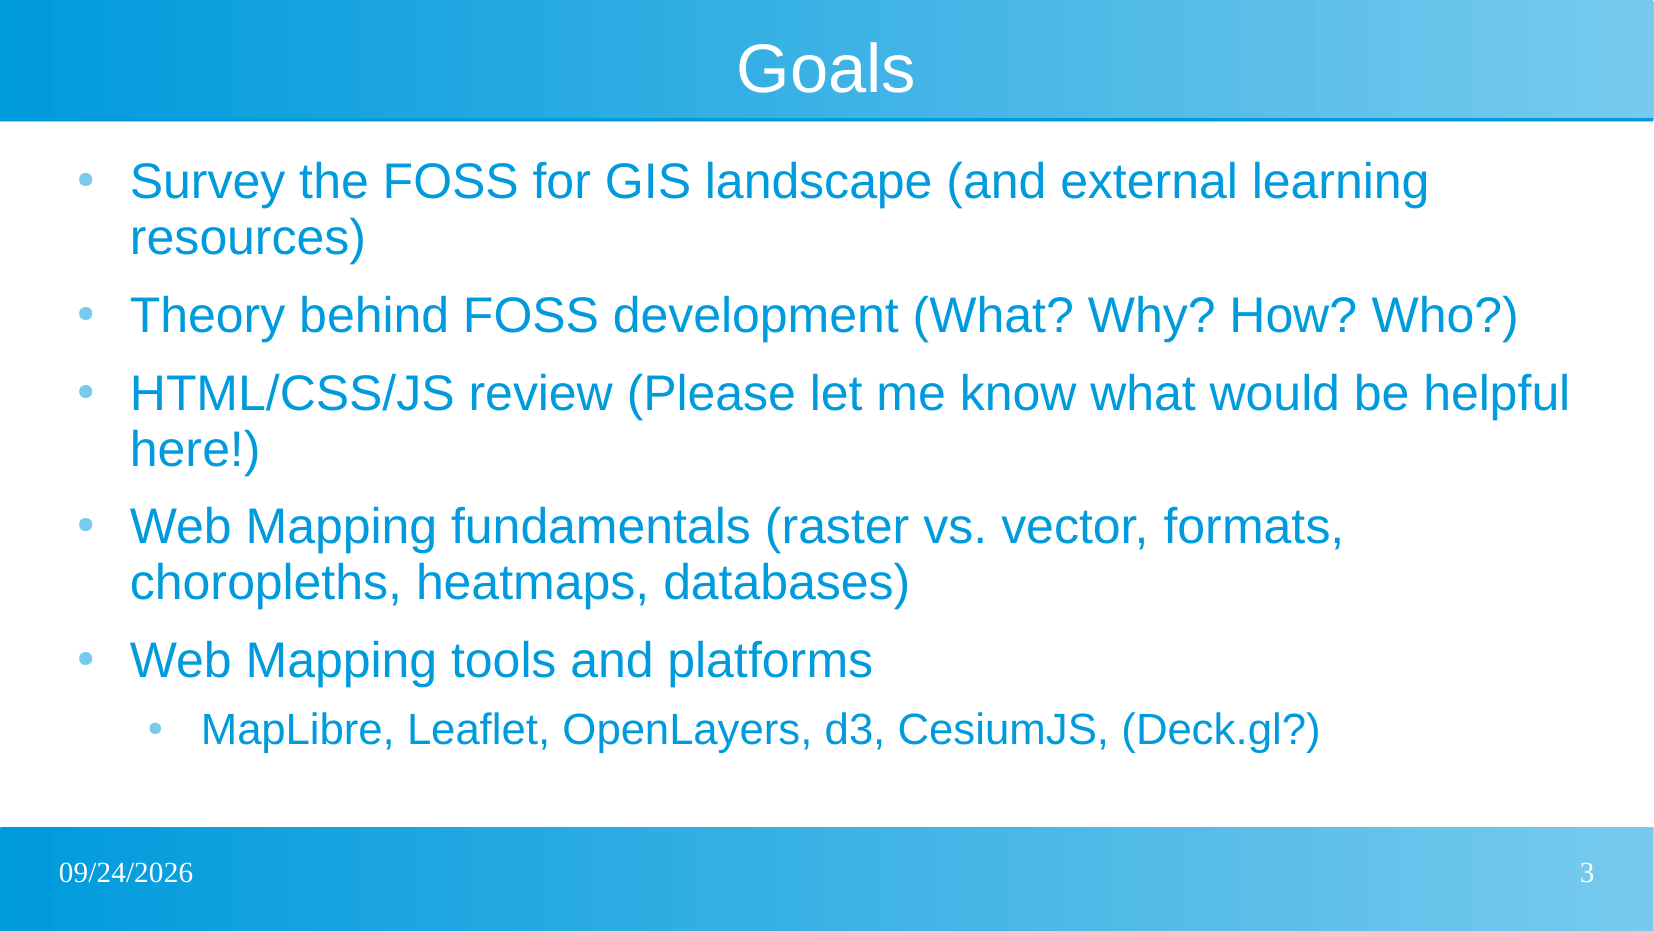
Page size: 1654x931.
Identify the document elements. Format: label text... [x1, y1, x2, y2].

title Goals [59, 29, 1595, 108]
list Survey the FOSS for GIS landscape (and external learning resources) Theory behind FOSS development (What? Why? How? Who?) HTML/CSS/JS review (Please let me know what would be helpful here!) Web Mapping fundamentals (raster vs. vector, formats, choropleths, heatmaps, databases) Web Mapping tools and platforms MapLibre, Leaflet, OpenLayers, d3, CesiumJS, (Deck.gl?) [59, 153, 1595, 745]
